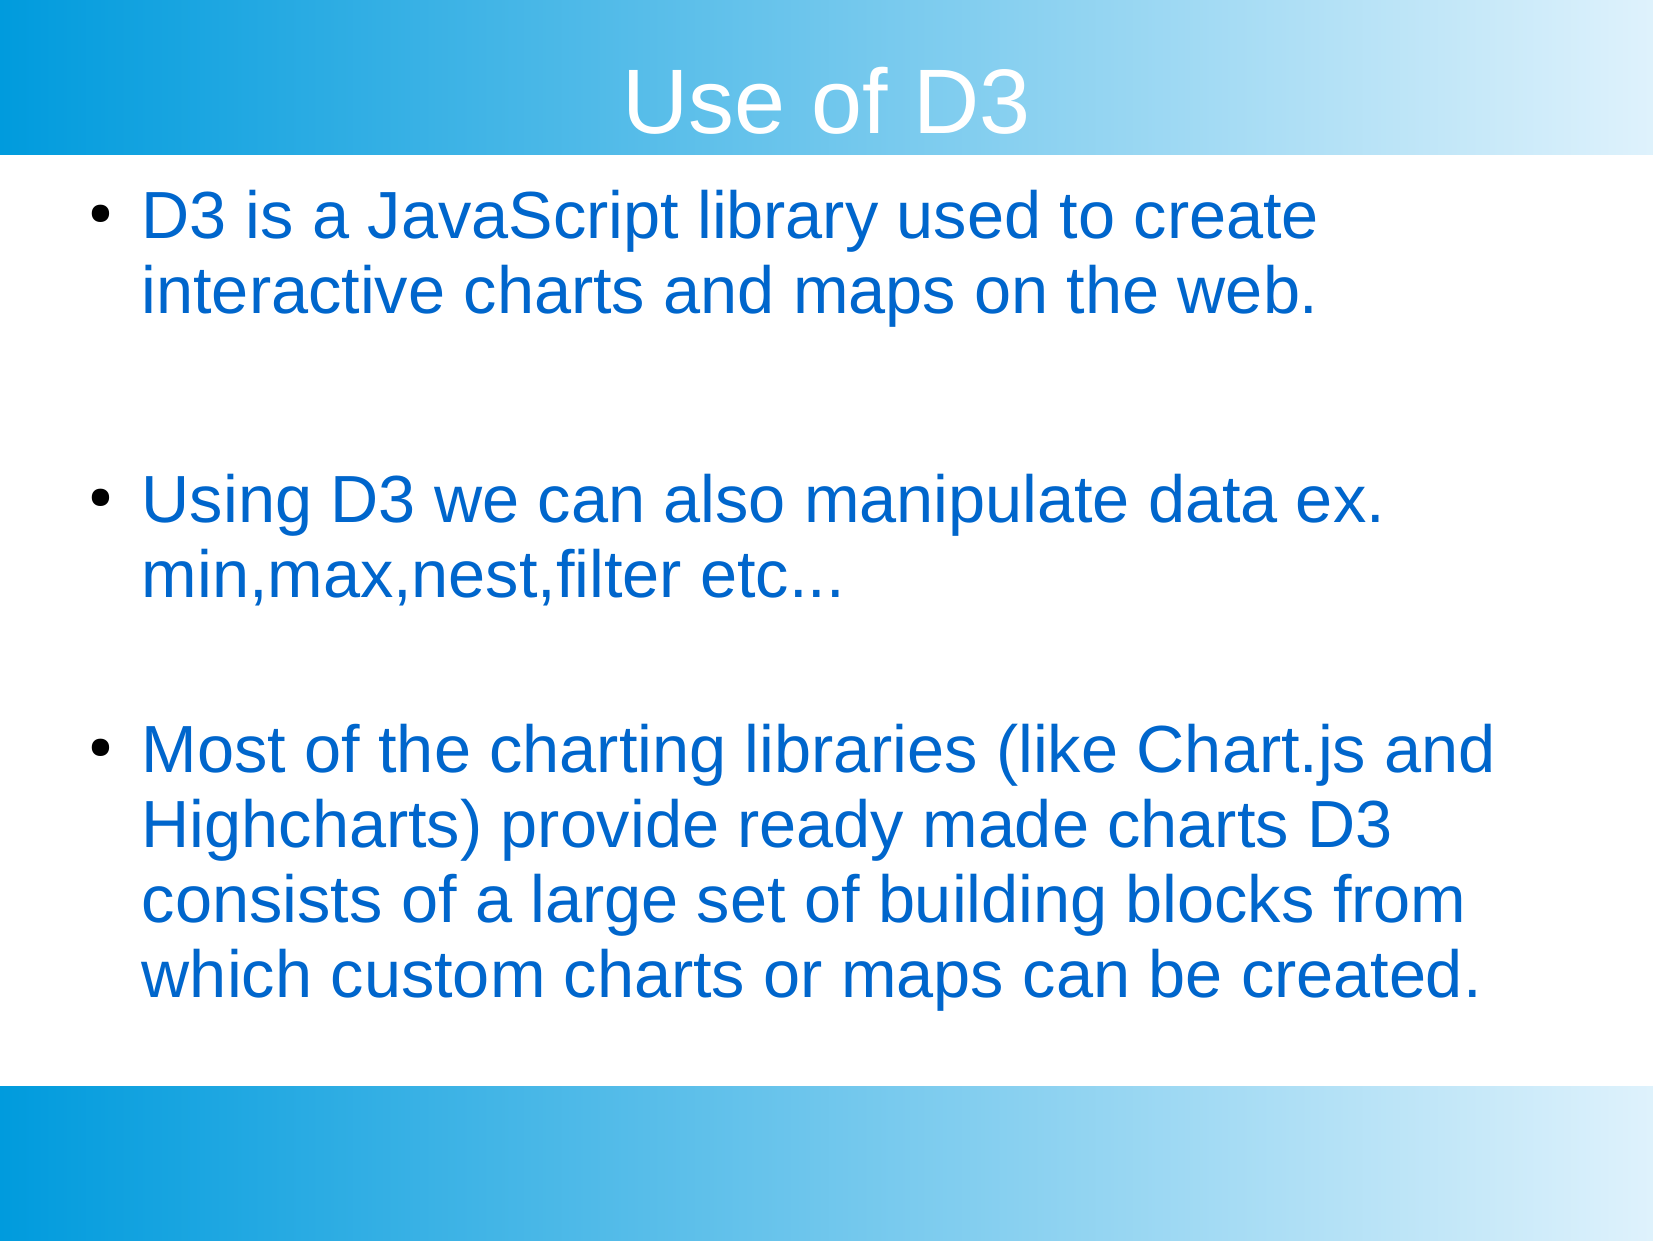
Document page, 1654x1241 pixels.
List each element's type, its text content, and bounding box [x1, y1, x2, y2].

title Use of D3 [82, 49, 1571, 155]
list D3 is a JavaScript library used to create interactive charts and maps on the web. Using D3 we can also manipulate data ex. min,max,nest,filter etc... Most of the charting libraries (like Chart.js and Highcharts) provide ready made charts D3 consists of a large set of building blocks from which custom charts or maps can be created. [70, 178, 1560, 898]
